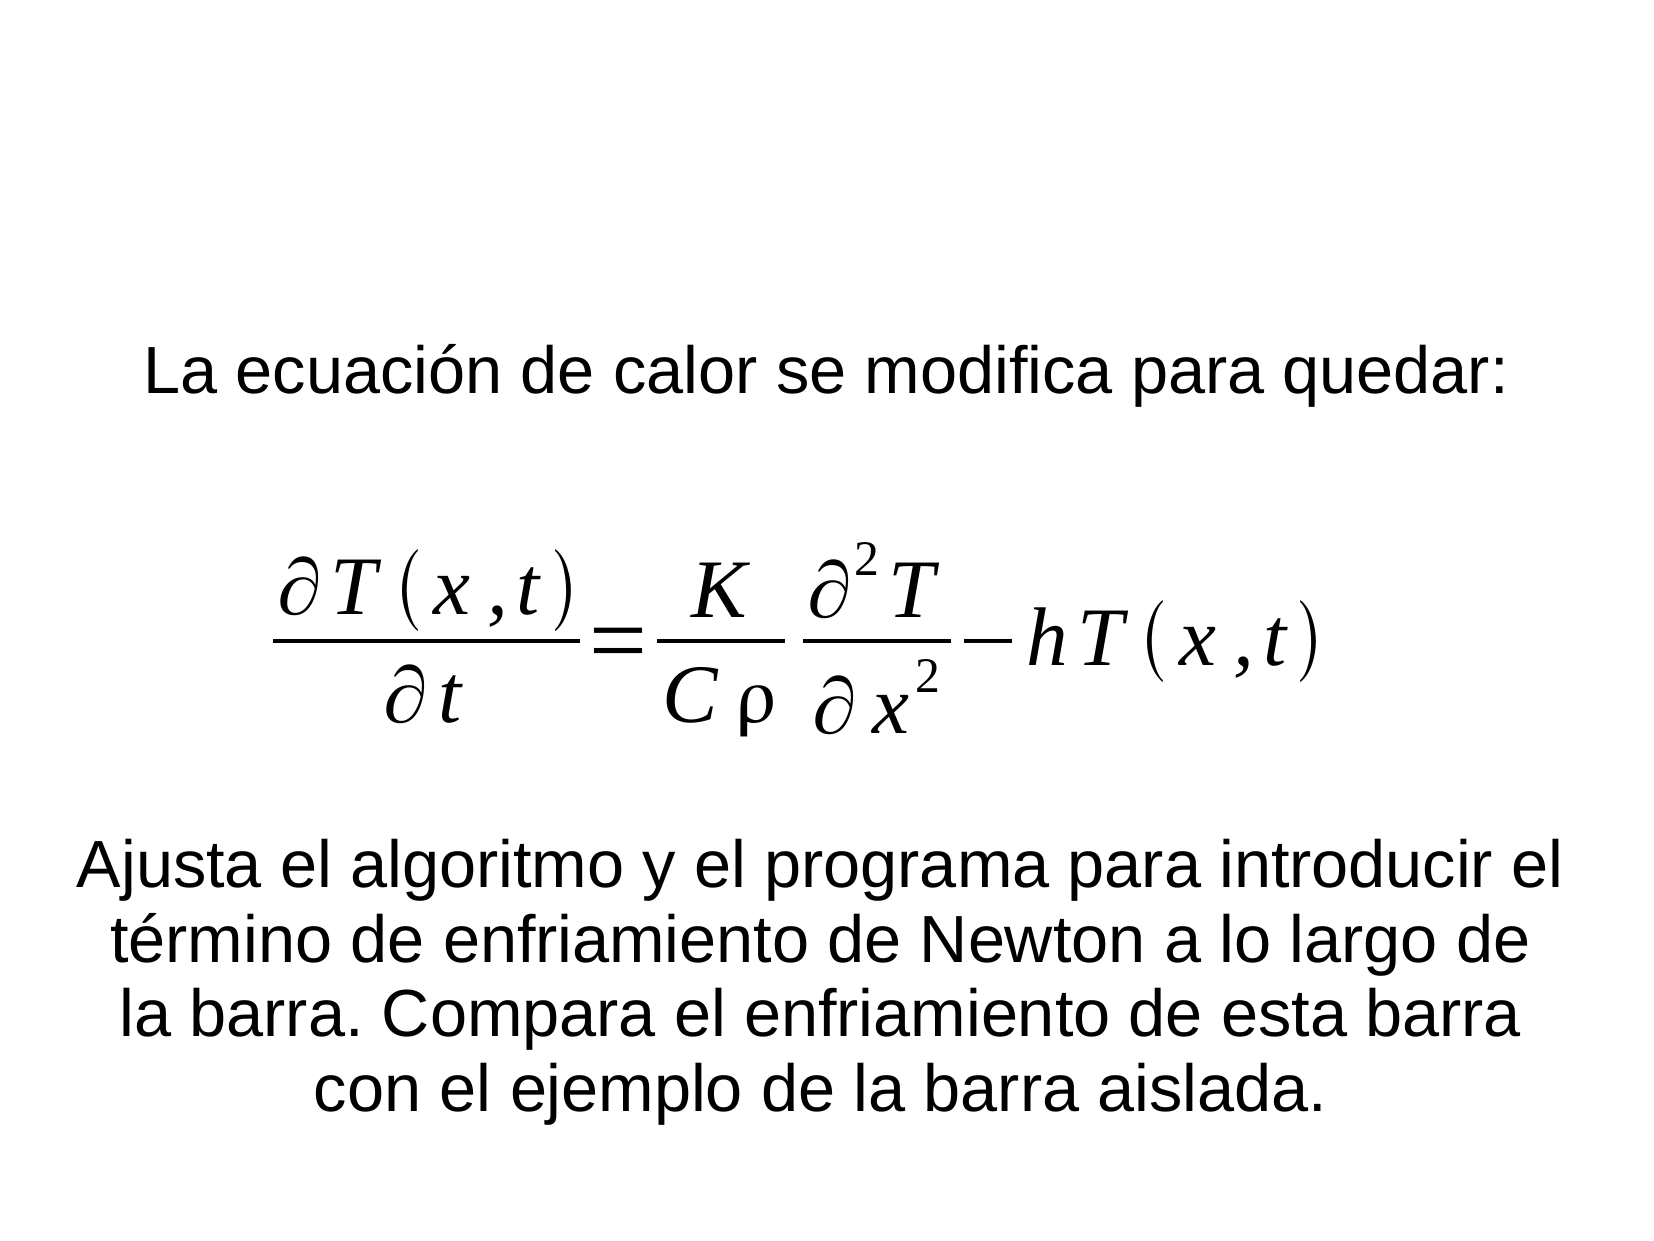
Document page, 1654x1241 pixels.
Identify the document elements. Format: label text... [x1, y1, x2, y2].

chart [262, 531, 1329, 752]
subtitle La ecuación de calor se modifica para quedar: [82, 297, 1571, 443]
text_box Ajusta el algoritmo y el programa para introducir el término de enfriamiento de Newton a lo largo de la barra. Compara el enfriamiento de esta barra con el ejemplo de la barra aislada. [76, 826, 1565, 1126]
